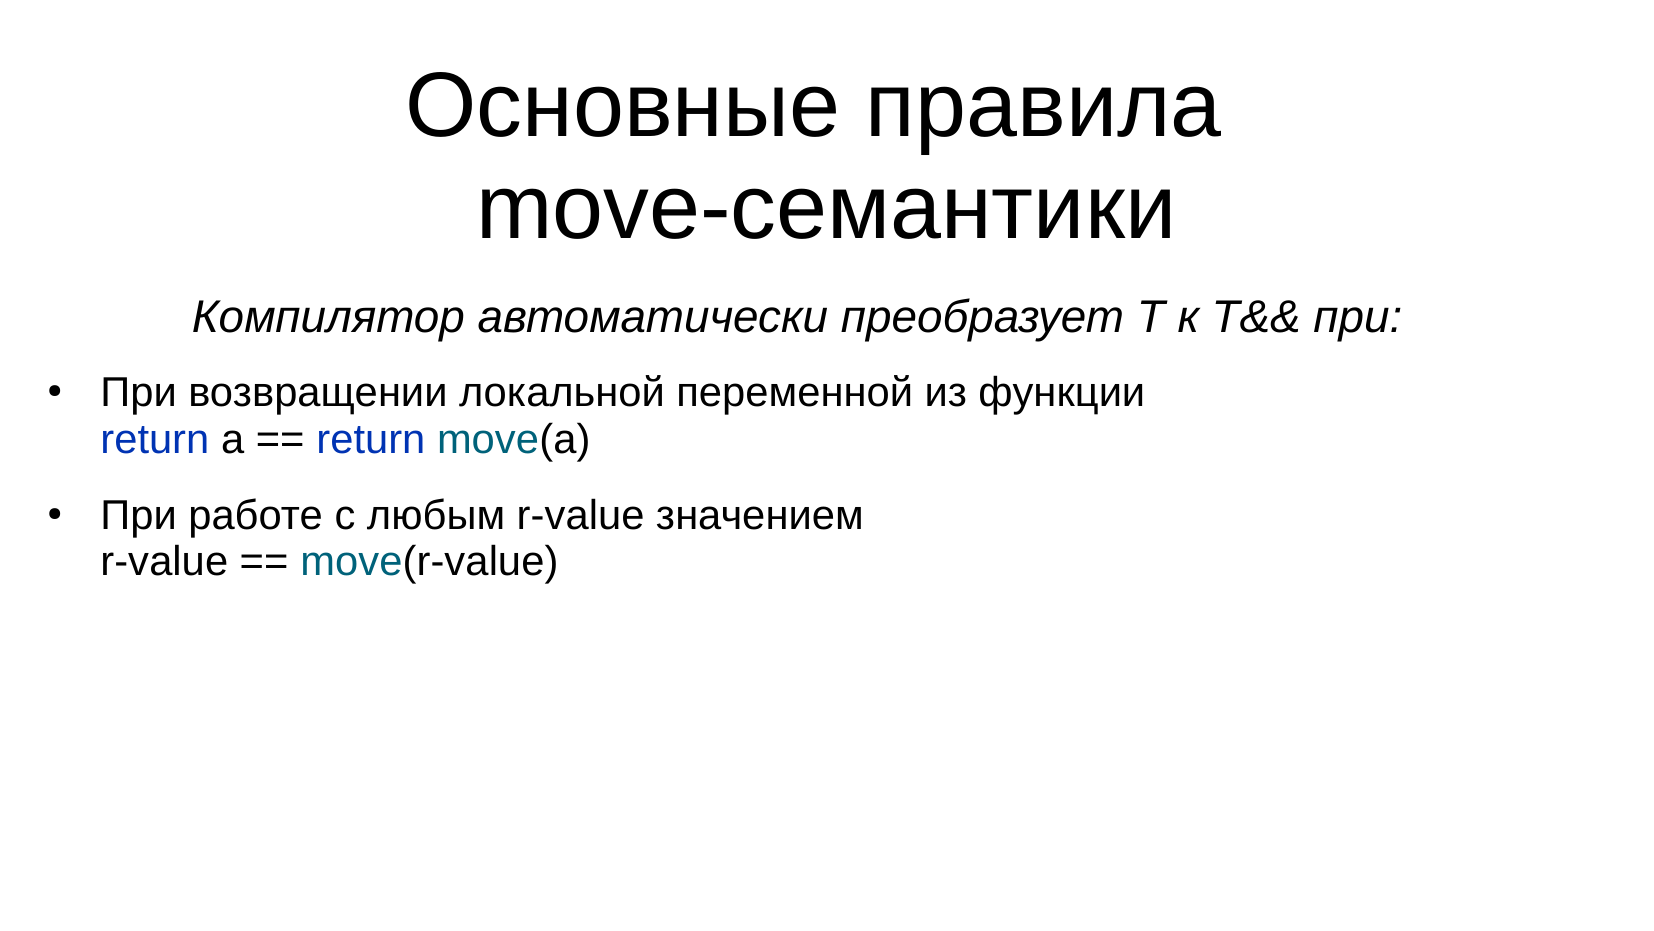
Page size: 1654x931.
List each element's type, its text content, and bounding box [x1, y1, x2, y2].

list При возвращении локальной переменной из функции return a == return move(a) При работе с любым r-value значением r-value == move(r-value) [29, 369, 1619, 886]
title Основные правила move-семантики [82, 53, 1571, 259]
text_box Компилятор автоматически преобразует T к T&& при: [177, 283, 1430, 350]
